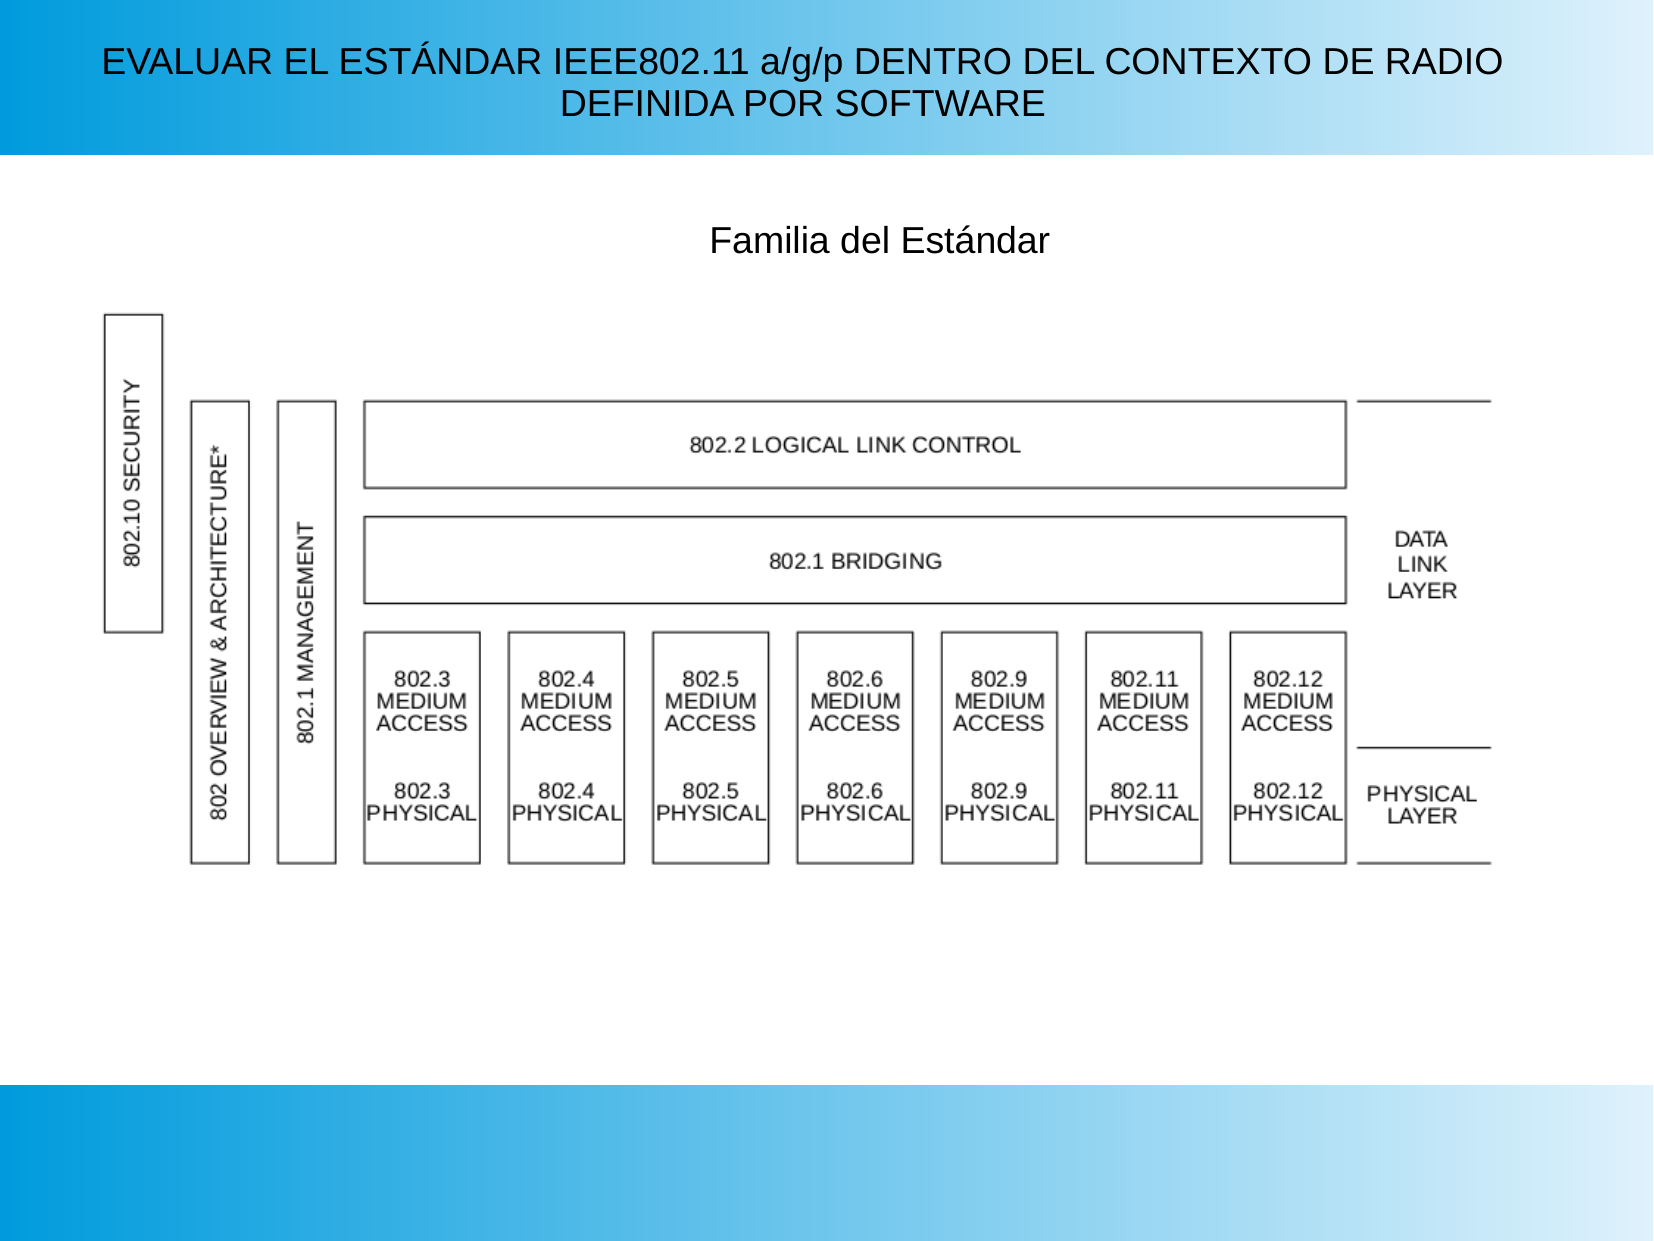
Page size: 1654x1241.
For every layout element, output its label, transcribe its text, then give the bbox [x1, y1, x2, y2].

picture [94, 307, 1583, 887]
title EVALUAR EL ESTÁNDAR IEEE802.11 a/g/p DENTRO DEL CONTEXTO DE RADIO DEFINIDA POR SOFTWARE [82, 11, 1524, 154]
text_box Familia del Estándar [555, 212, 1205, 270]
